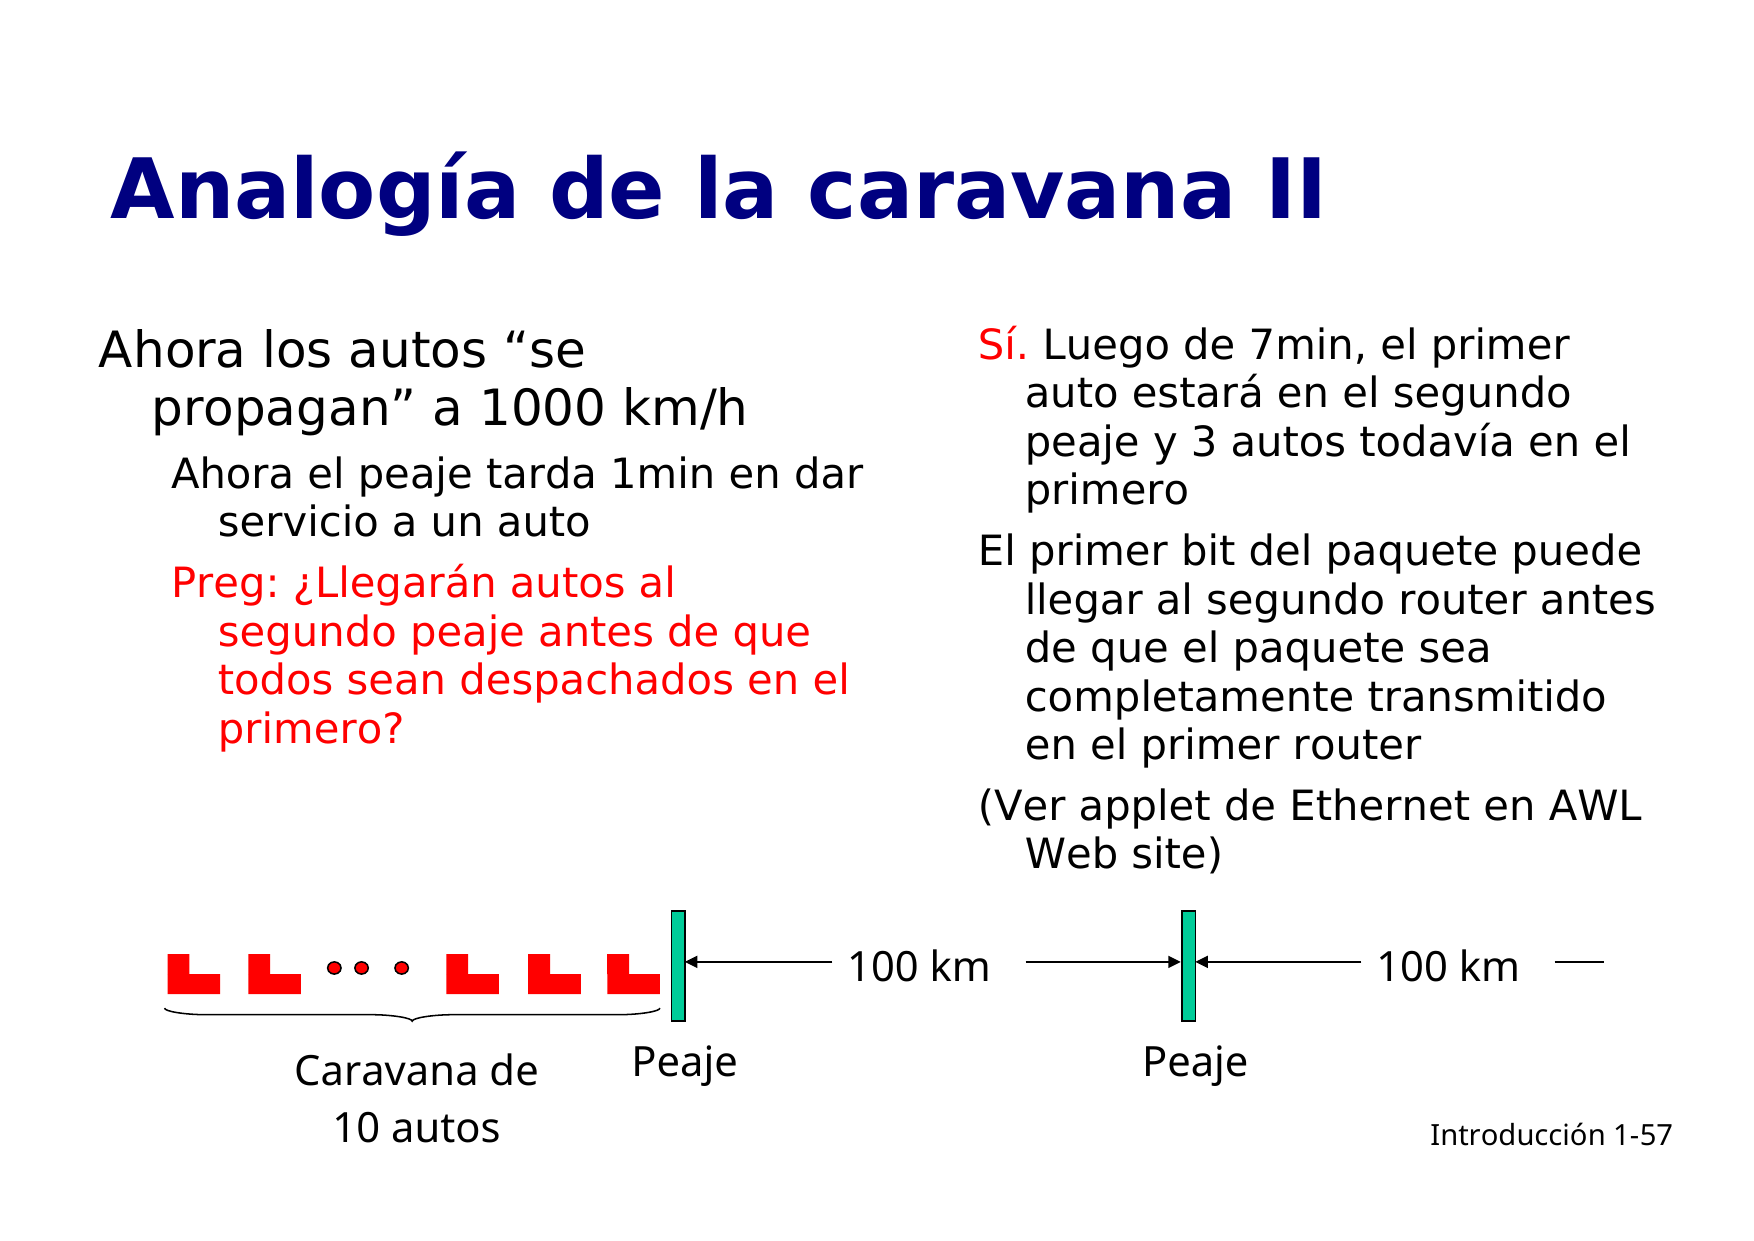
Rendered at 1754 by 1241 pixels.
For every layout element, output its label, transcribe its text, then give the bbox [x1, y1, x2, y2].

text_box [528, 954, 581, 995]
text_box [167, 954, 221, 995]
text_box Caravana de 10 autos [279, 1033, 554, 1163]
text_box [327, 961, 342, 975]
list Ahora los autos “se propagan” a 1000 km/h Ahora el peaje tarda 1min en dar servicio a un auto Preg: ¿Llegarán autos al segundo peaje antes de que todos sean despachados en el primero? [96, 320, 865, 753]
text_box [607, 954, 660, 995]
text_box Peaje [616, 1024, 753, 1097]
text_box [394, 961, 409, 975]
text_box Peaje [1127, 1024, 1264, 1097]
text_box 100 km [832, 929, 1026, 1002]
text_box [446, 954, 499, 995]
title Analogía de la caravana II [96, 84, 1672, 295]
text_box [354, 961, 369, 975]
list Sí. Luego de 7min, el primer auto estará en el segundo peaje y 3 autos todavía en el primero El primer bit del paquete puede llegar al segundo router antes de que el paquete sea completamente transmitido en el primer router (Ver applet de Ethernet en AWL Web site) [903, 320, 1672, 879]
text_box [248, 954, 301, 995]
text_box 100 km [1361, 929, 1555, 1002]
